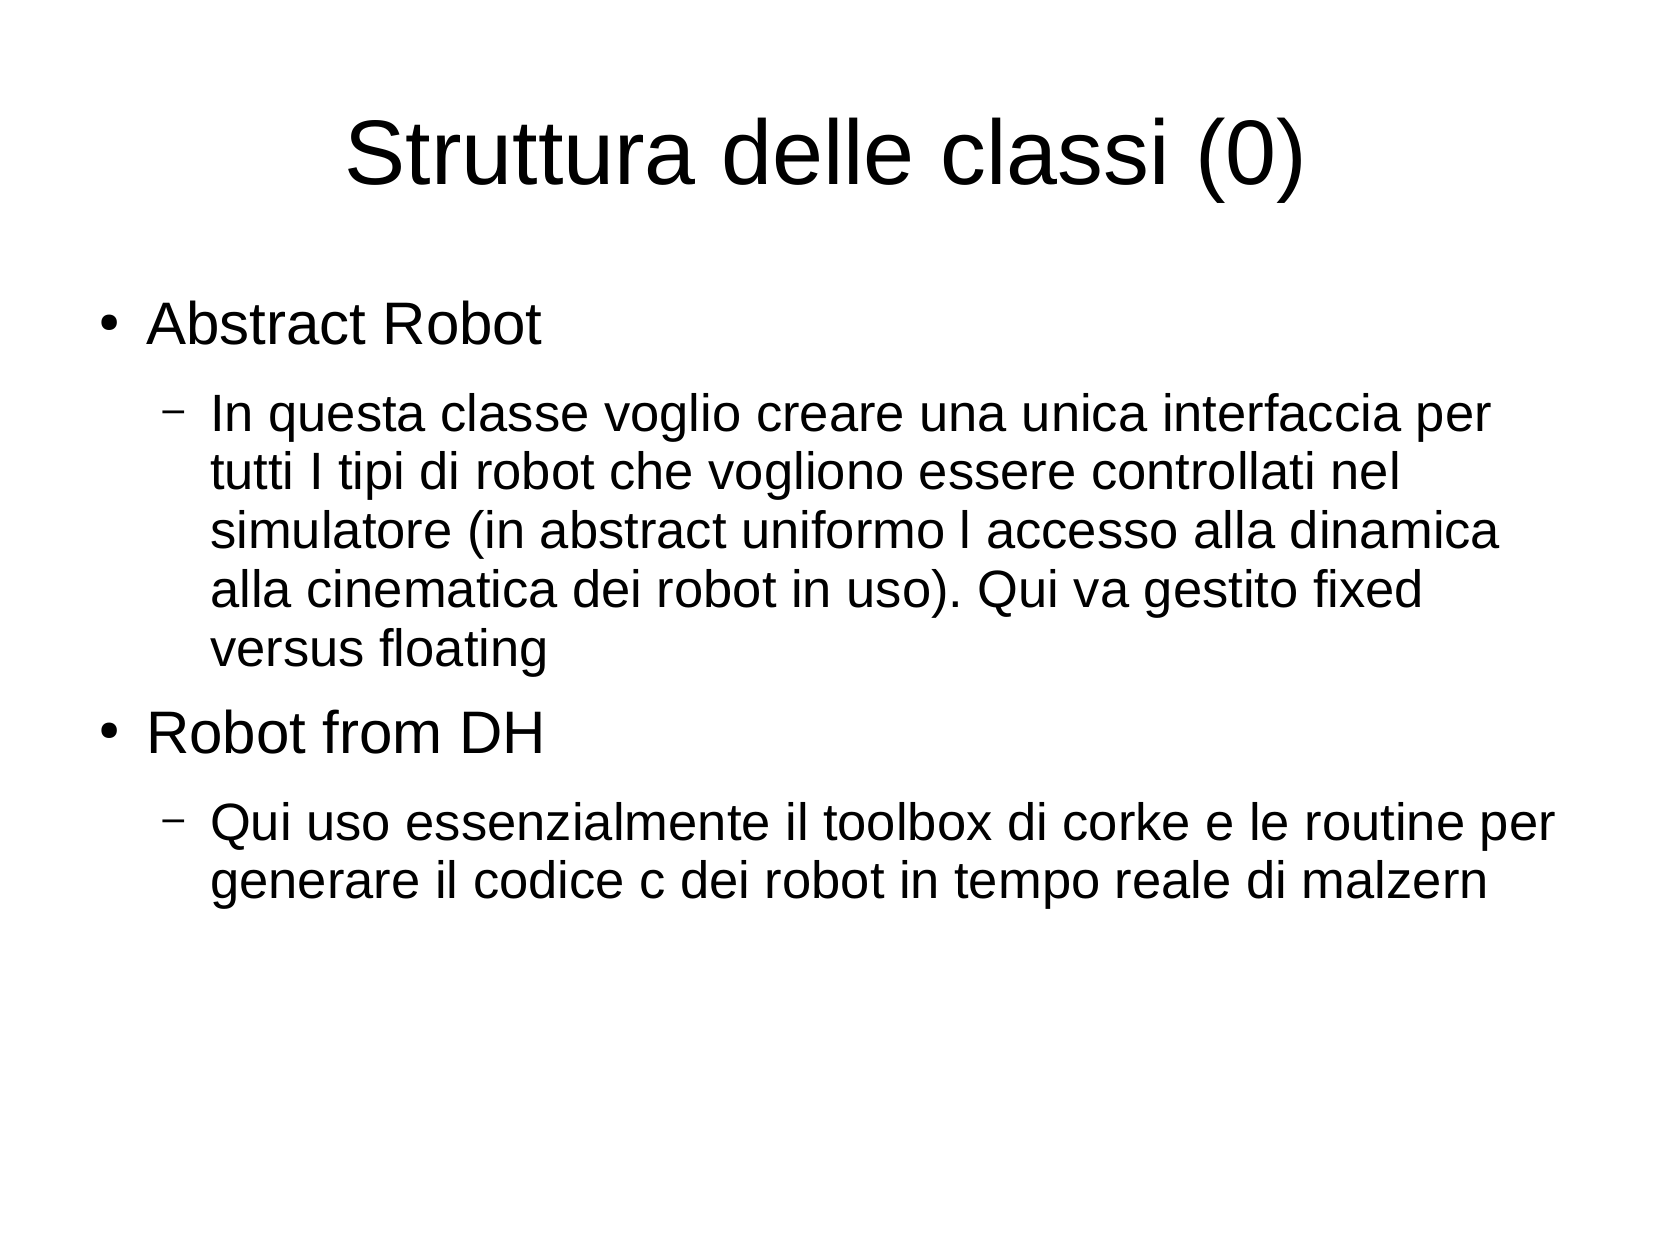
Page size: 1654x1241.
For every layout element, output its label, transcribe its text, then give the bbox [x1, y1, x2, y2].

list Abstract Robot In questa classe voglio creare una unica interfaccia per tutti I tipi di robot che vogliono essere controllati nel simulatore (in abstract uniformo l accesso alla dinamica alla cinematica dei robot in uso). Qui va gestito fixed versus floating Robot from DH Qui uso essenzialmente il toolbox di corke e le routine per generare il codice c dei robot in tempo reale di malzern [82, 290, 1571, 1010]
title Struttura delle classi (0) [82, 49, 1571, 257]
